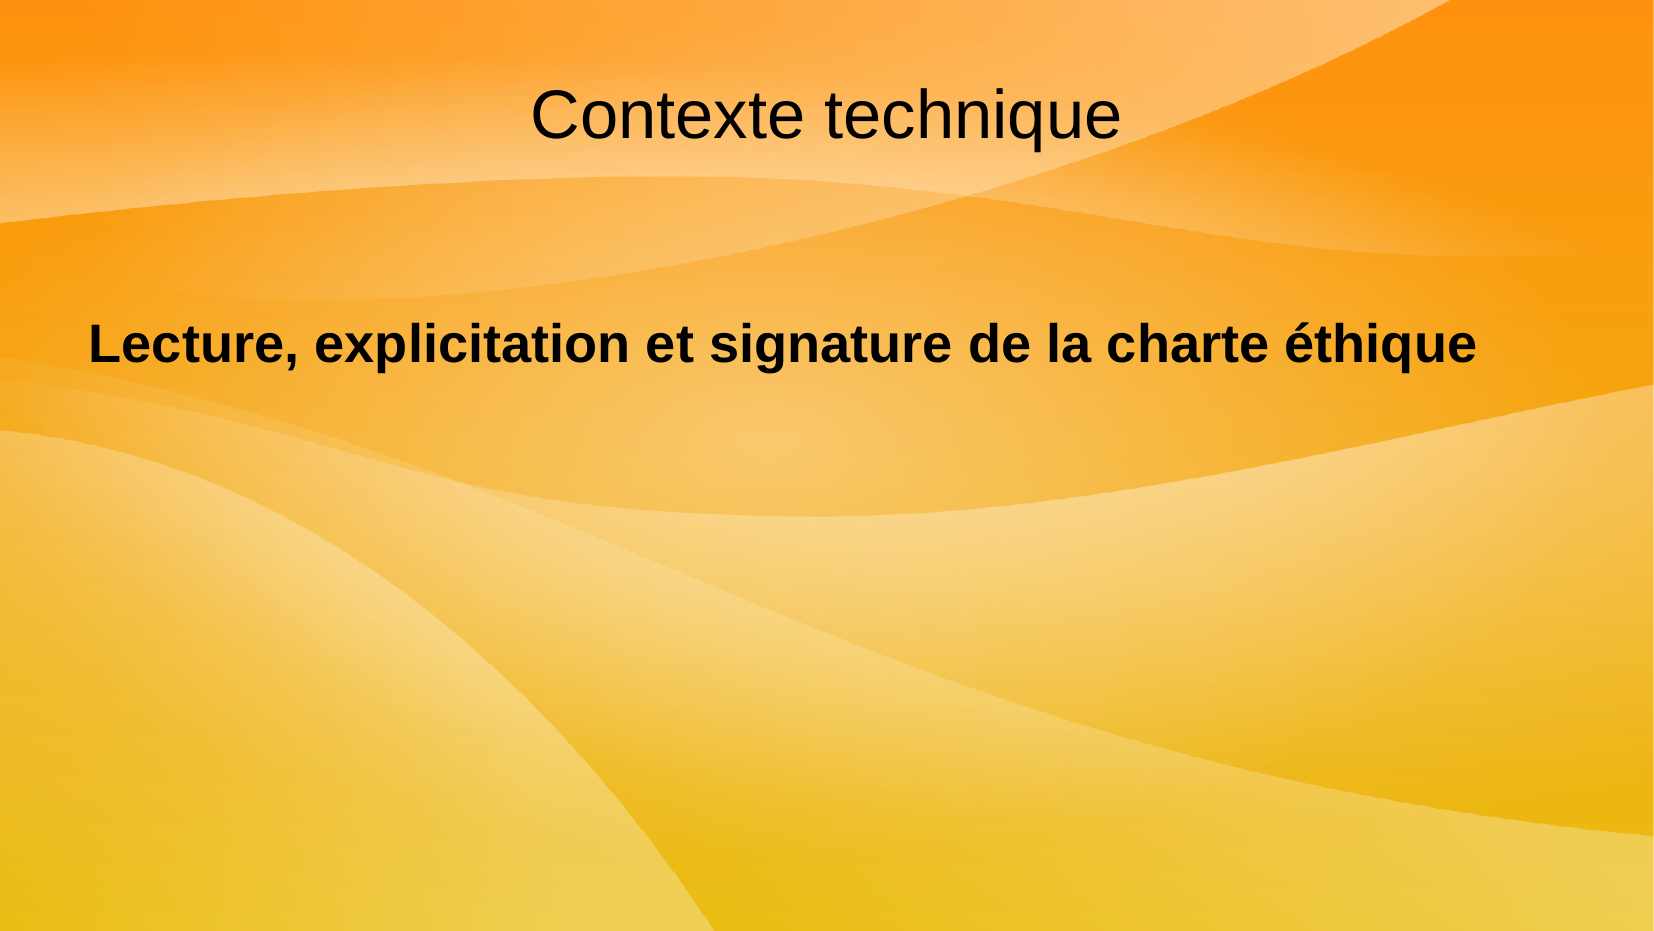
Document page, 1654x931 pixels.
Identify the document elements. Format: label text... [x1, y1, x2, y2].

title Contexte technique [82, 37, 1571, 193]
picture [0, 0, 1654, 931]
subtitle Lecture, explicitation et signature de la charte éthique [88, 187, 1625, 886]
